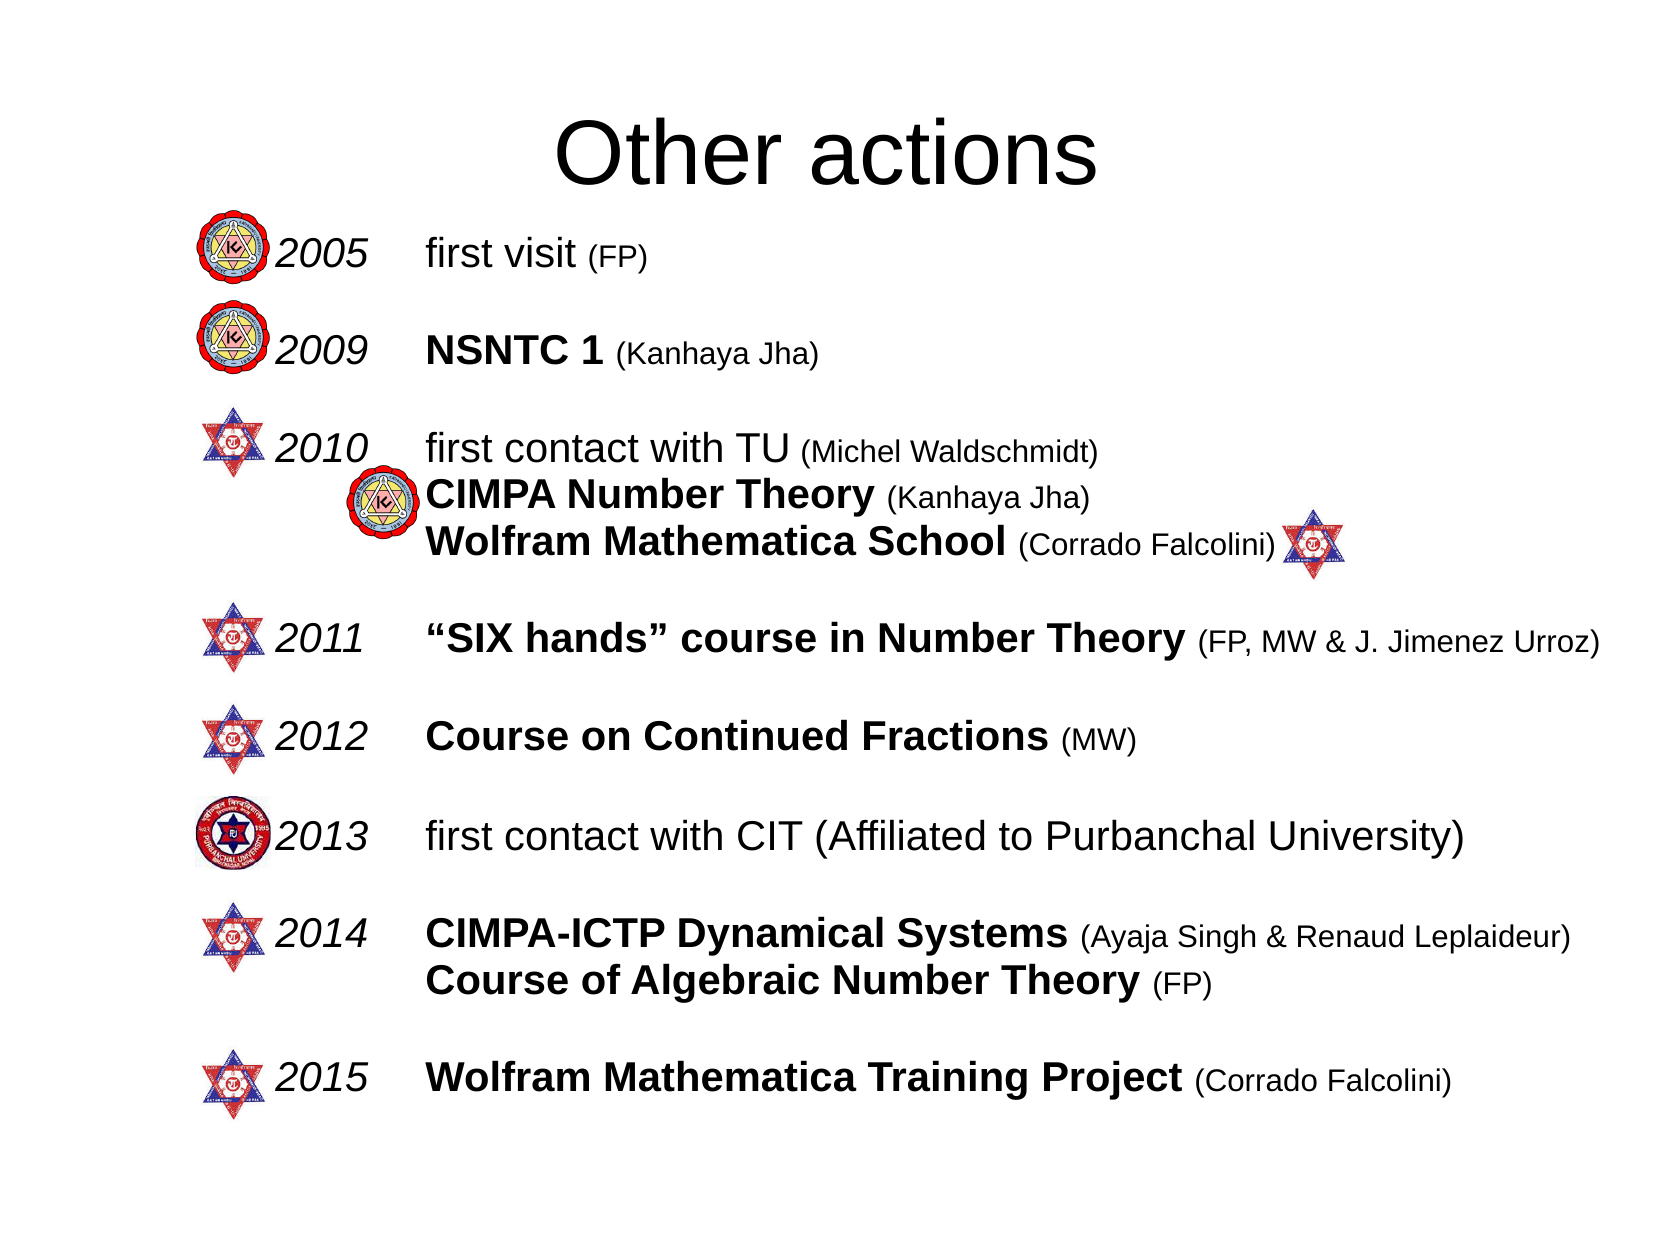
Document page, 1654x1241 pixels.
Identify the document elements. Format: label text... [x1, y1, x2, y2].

subtitle 2005 first visit (FP) 2009 NSNTC 1 (Kanhaya Jha) 2010 first contact with TU (Michel Waldschmidt) CIMPA Number Theory (Kanhaya Jha) Wolfram Mathematica School (Corrado Falcolini) 2011 “SIX hands” course in Number Theory (FP, MW & J. Jimenez Urroz) 2012 Course on Continued Fractions (MW) 2013 first contact with CIT (Affiliated to Purbanchal University) 2014 CIMPA-ICTP Dynamical Systems (Ayaja Singh & Renaud Leplaideur) Course of Algebraic Number Theory (FP) 2015 Wolfram Mathematica Training Project (Corrado Falcolini) [240, 225, 1606, 1241]
title Other actions [82, 49, 1571, 257]
picture [195, 796, 271, 871]
picture [195, 701, 271, 781]
picture [195, 599, 271, 679]
picture [195, 1046, 271, 1126]
picture [1275, 506, 1351, 586]
picture [195, 299, 271, 376]
picture [195, 899, 271, 979]
picture [345, 464, 421, 541]
picture [195, 404, 271, 484]
picture [195, 209, 271, 286]
